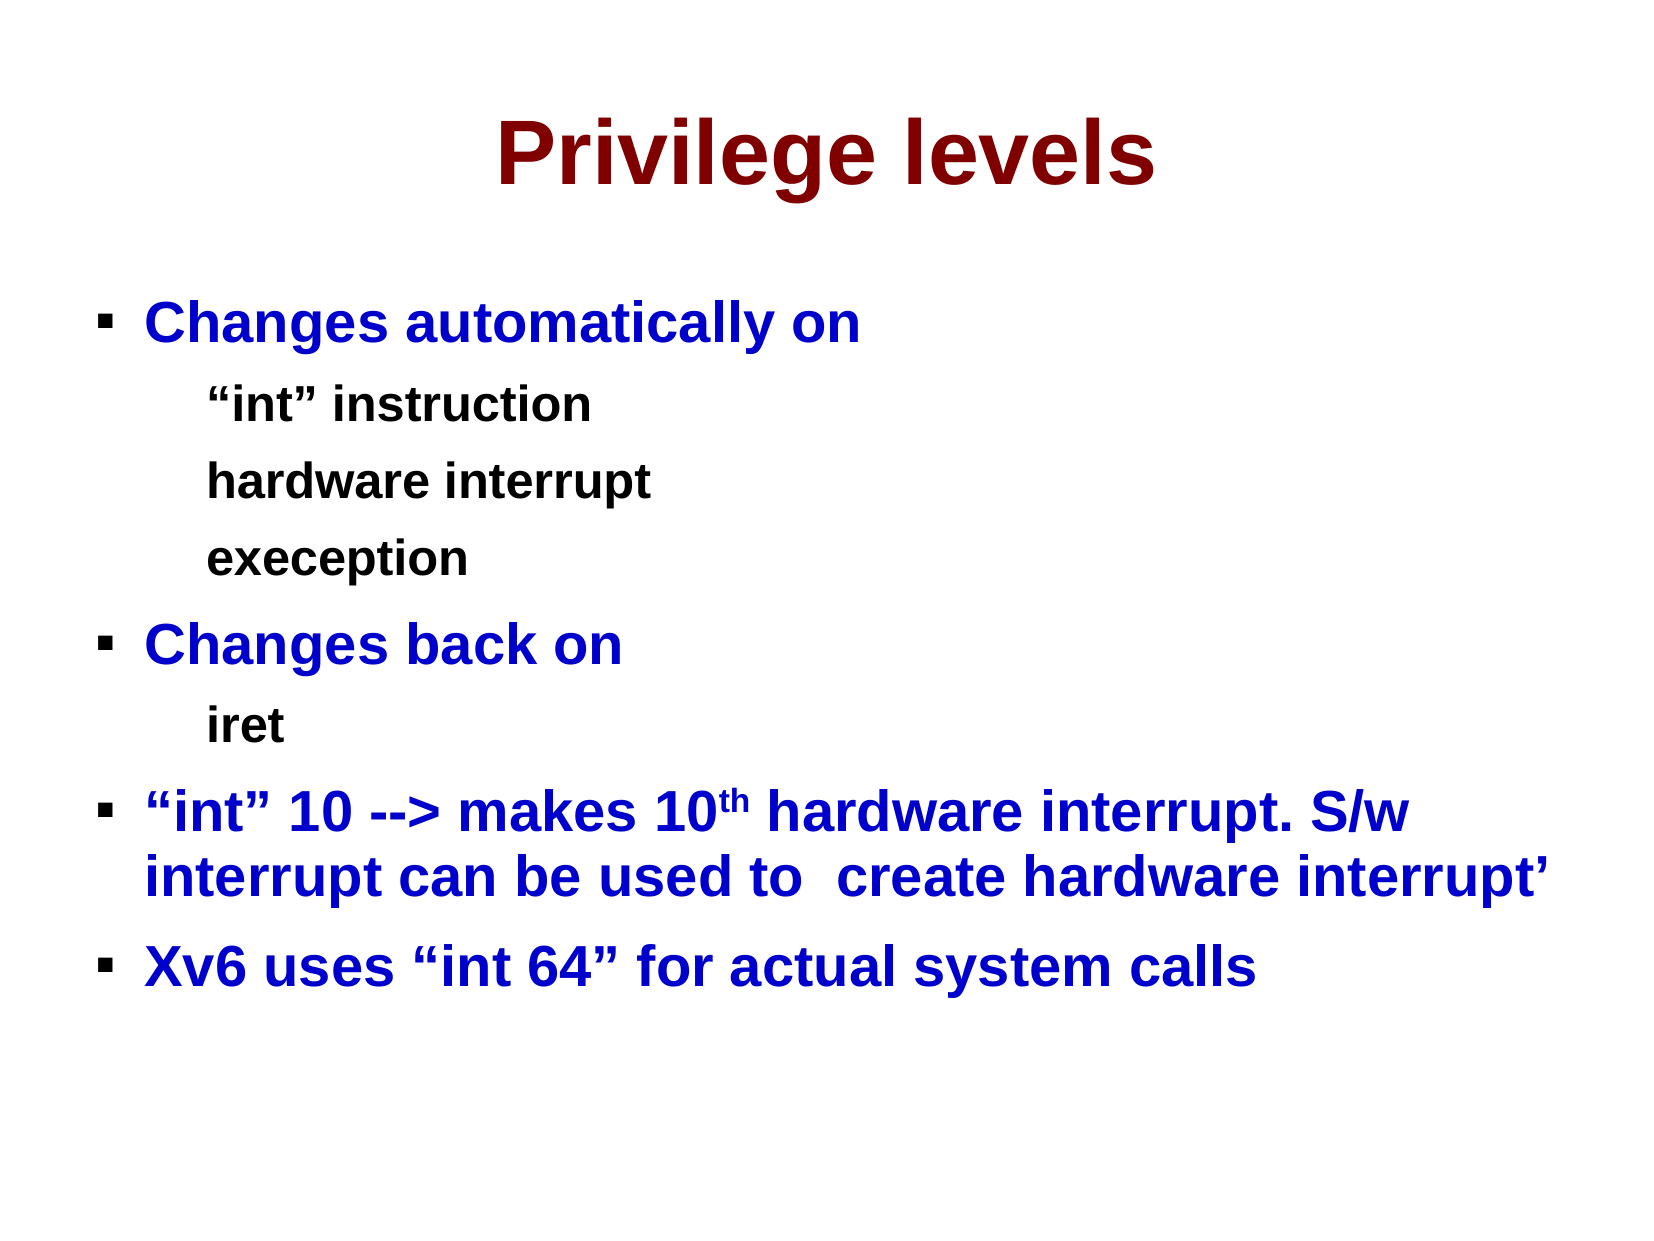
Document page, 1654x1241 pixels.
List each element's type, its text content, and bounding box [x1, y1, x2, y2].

list Changes automatically on “int” instruction hardware interrupt exeception Changes back on iret “int” 10 --> makes 10th hardware interrupt. S/w interrupt can be used to create hardware interrupt’ Xv6 uses “int 64” for actual system calls [82, 290, 1571, 1010]
title Privilege levels [82, 49, 1571, 257]
